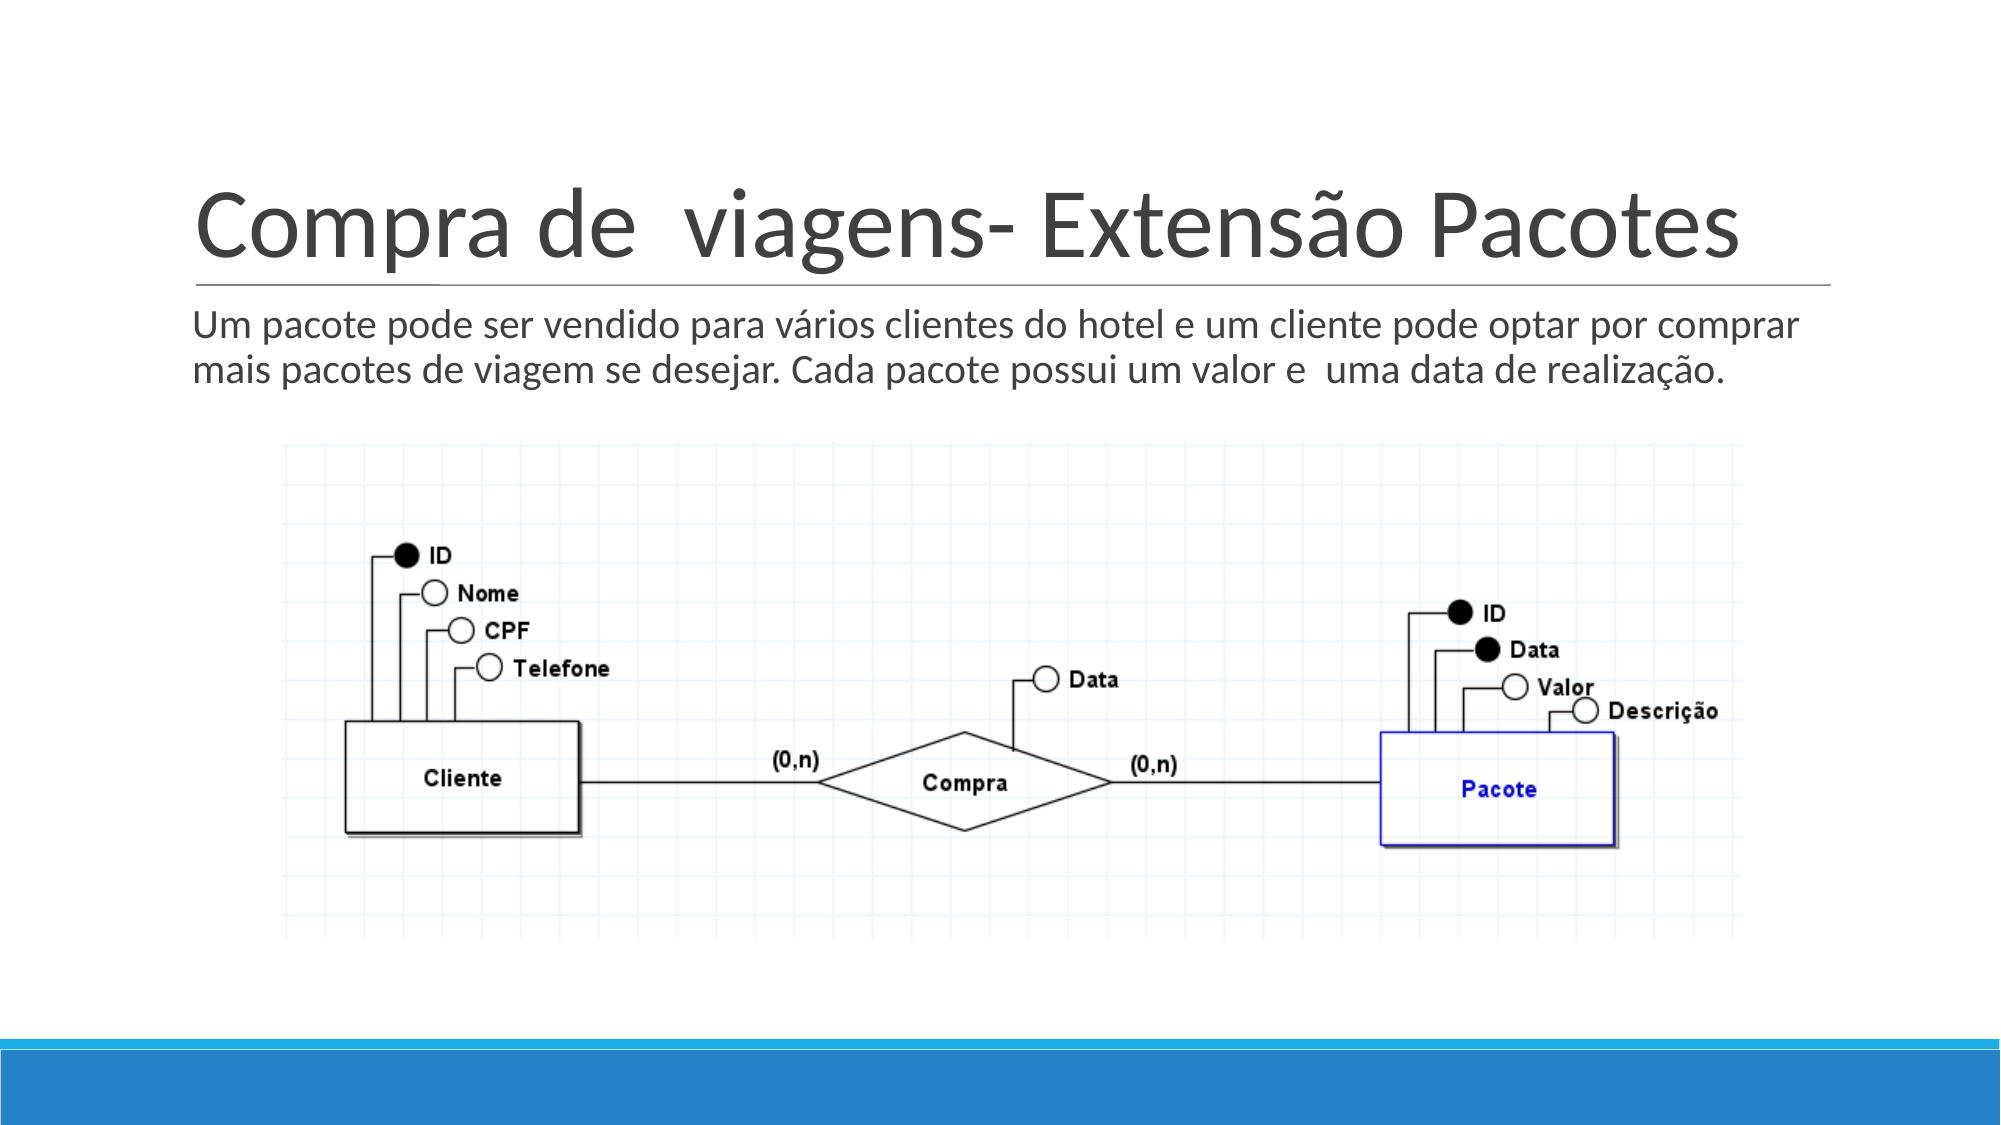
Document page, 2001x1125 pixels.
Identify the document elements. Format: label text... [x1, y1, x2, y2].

text_box Compra de viagens- Extensão Pacotes [180, 47, 1830, 285]
text_box Um pacote pode ser vendido para vários clientes do hotel e um cliente pode optar por comprar mais pacotes de viagem se desejar. Cada pacote possui um valor e uma data de realização. [177, 295, 1802, 956]
picture [281, 442, 1743, 940]
